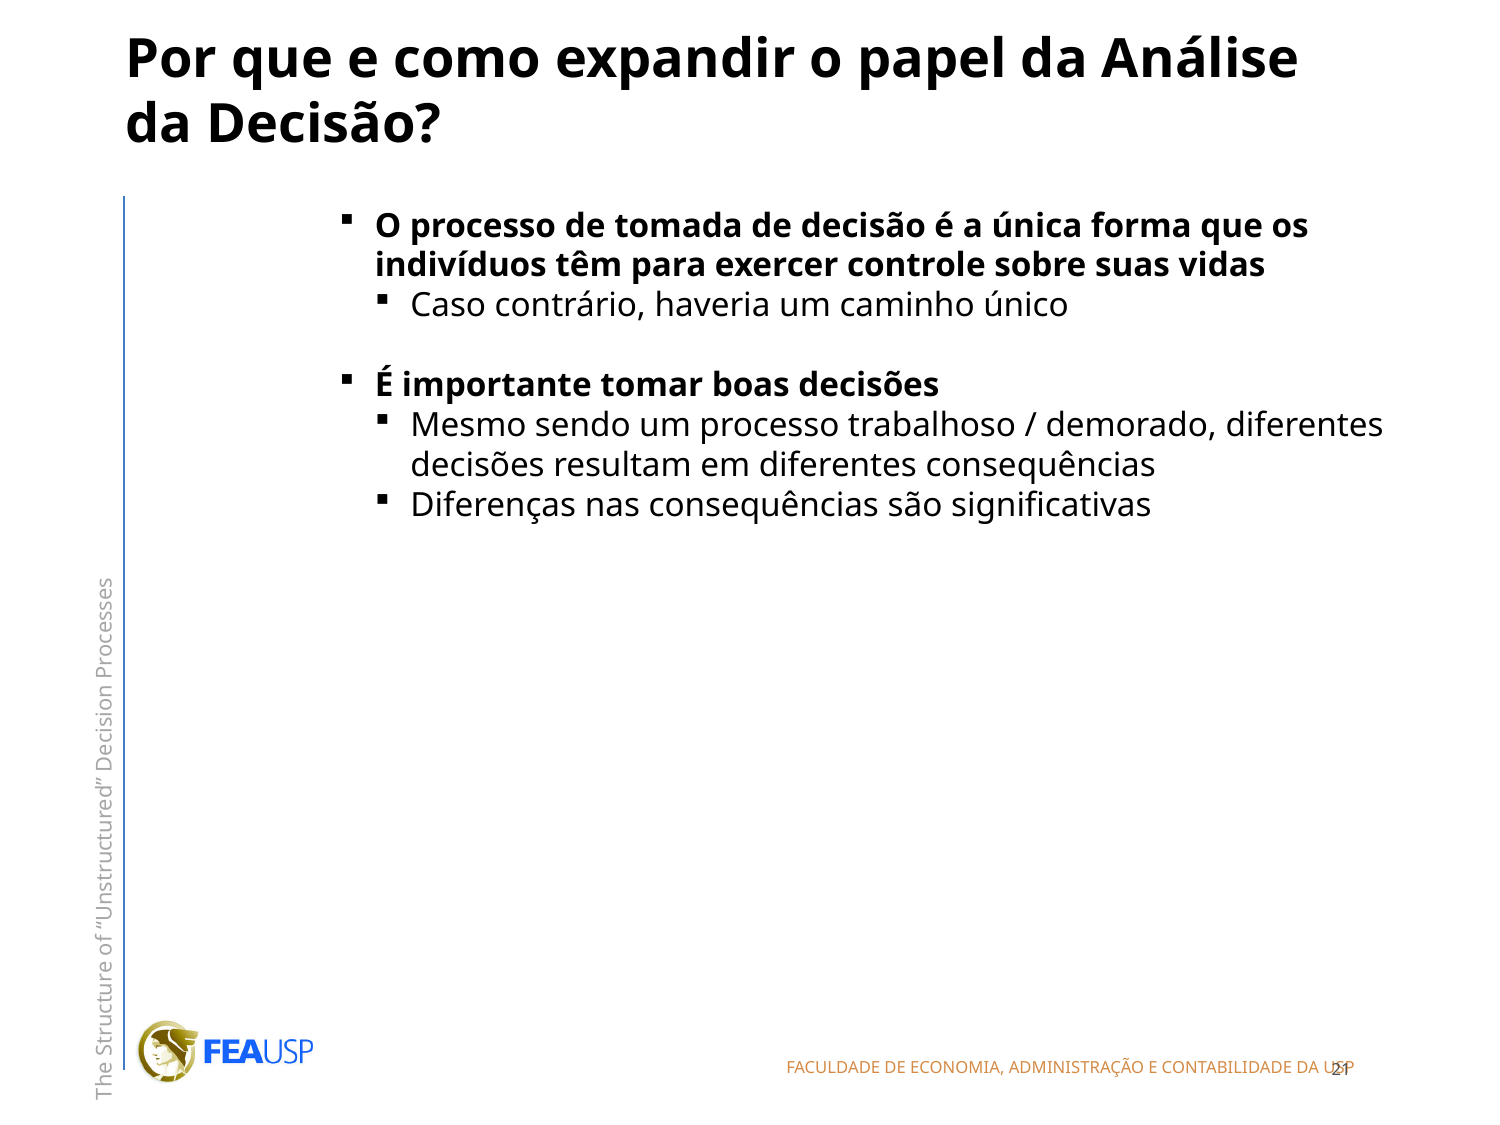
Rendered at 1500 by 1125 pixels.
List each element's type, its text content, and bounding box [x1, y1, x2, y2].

text_box O processo de tomada de decisão é a única forma que os indivíduos têm para exercer controle sobre suas vidas Caso contrário, haveria um caminho único É importante tomar boas decisões Mesmo sendo um processo trabalhoso / demorado, diferentes decisões resultam em diferentes consequências Diferenças nas consequências são significativas [324, 196, 1400, 994]
picture [135, 1020, 313, 1084]
text_box Por que e como expandir o papel da Análise da Decisão? [110, 66, 1387, 161]
text_box <number> [1316, 1051, 1425, 1125]
